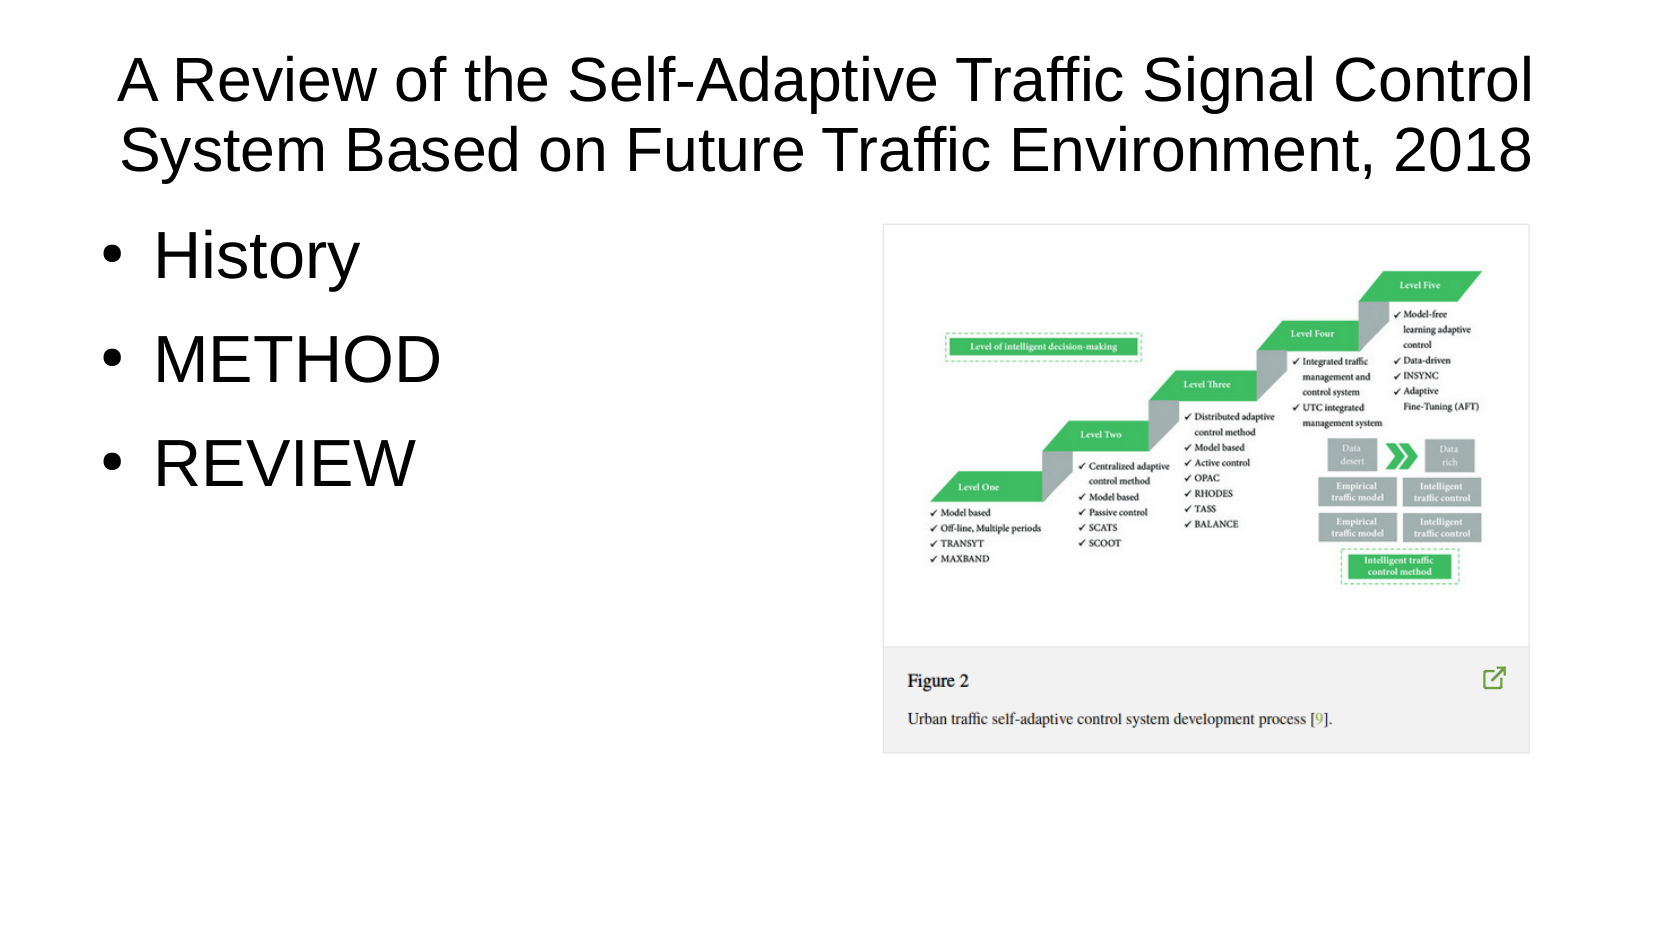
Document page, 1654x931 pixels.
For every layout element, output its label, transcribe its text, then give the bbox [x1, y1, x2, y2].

list History METHOD REVIEW [82, 217, 809, 758]
picture [876, 217, 1541, 758]
title A Review of the Self-Adaptive Traffic Signal Control System Based on Future Traffic Environment, 2018 [82, 37, 1571, 193]
